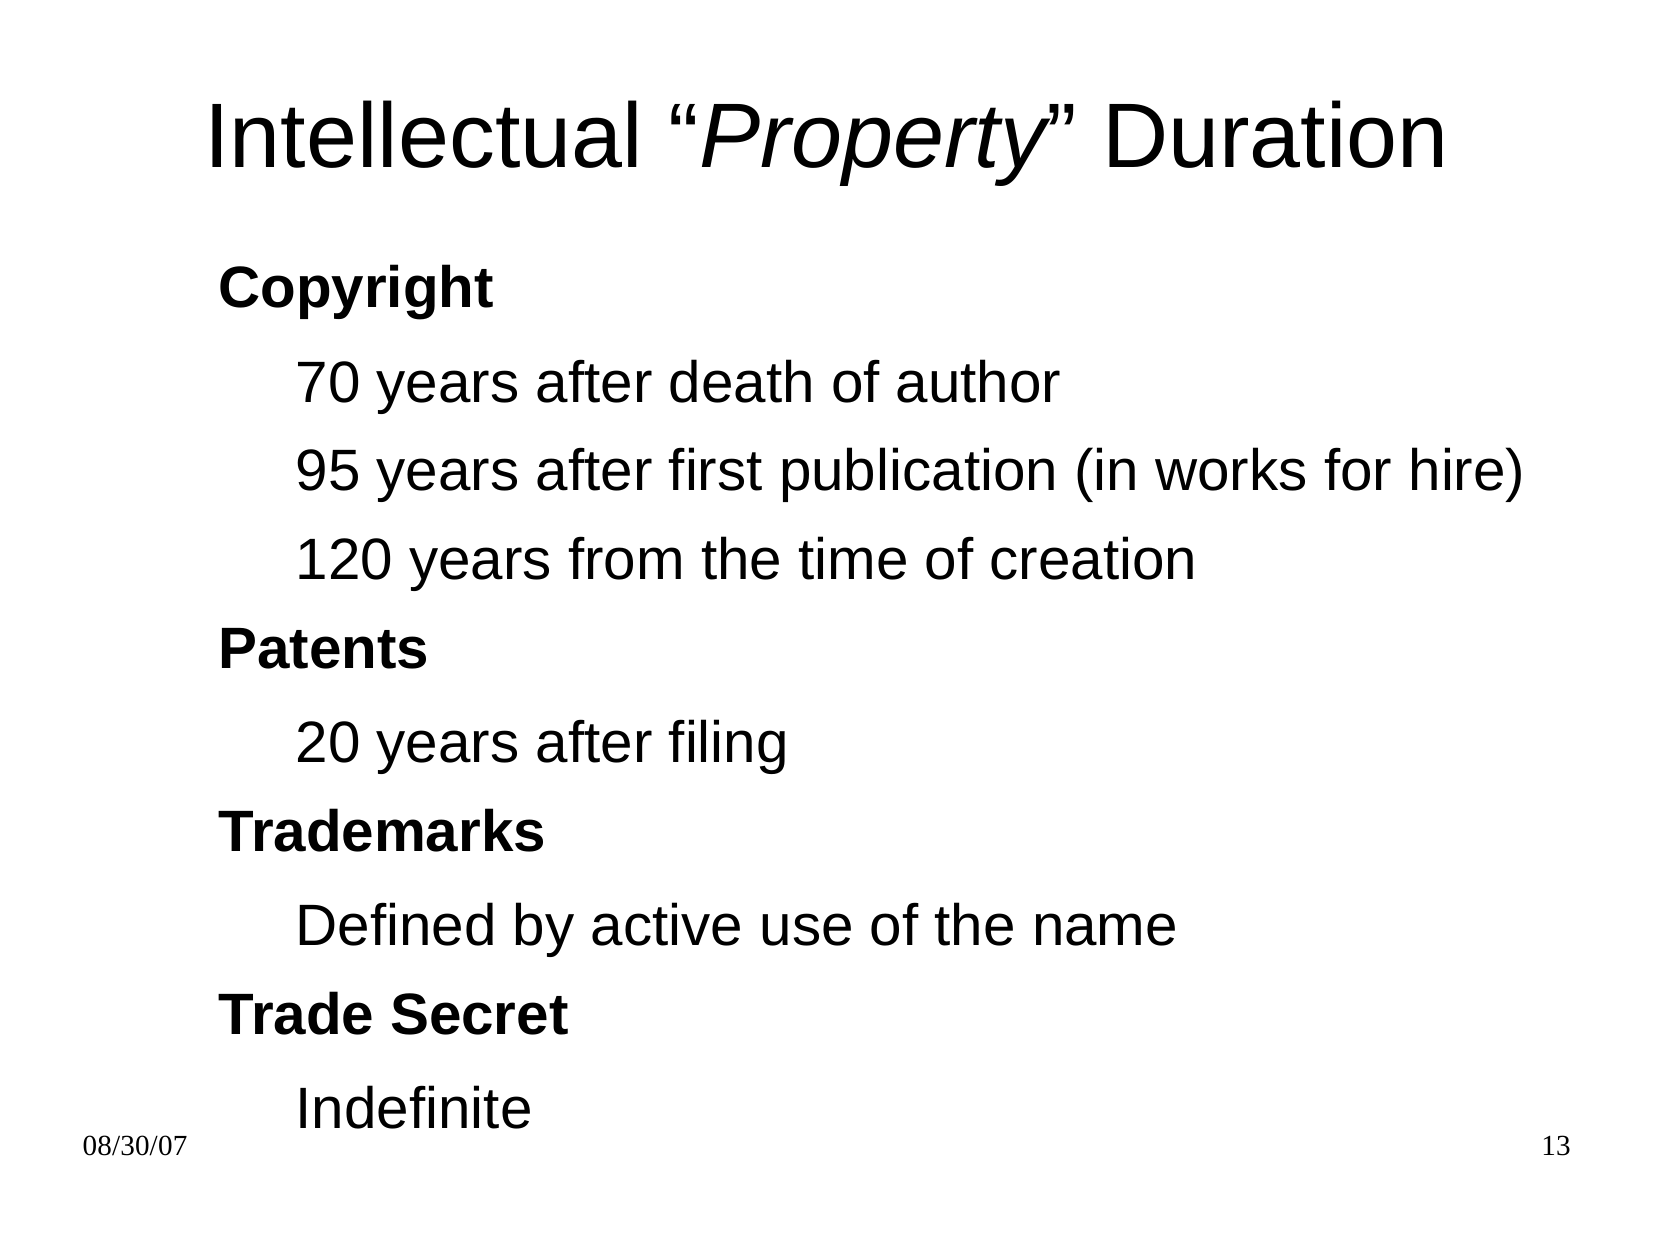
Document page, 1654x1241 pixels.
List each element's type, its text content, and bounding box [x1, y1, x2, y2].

list Copyright 70 years after death of author 95 years after first publication (in works for hire) 120 years from the time of creation Patents 20 years after filing Trademarks Defined by active use of the name Trade Secret Indefinite [201, 254, 1605, 1146]
title Intellectual “Property” Duration [82, 31, 1571, 239]
